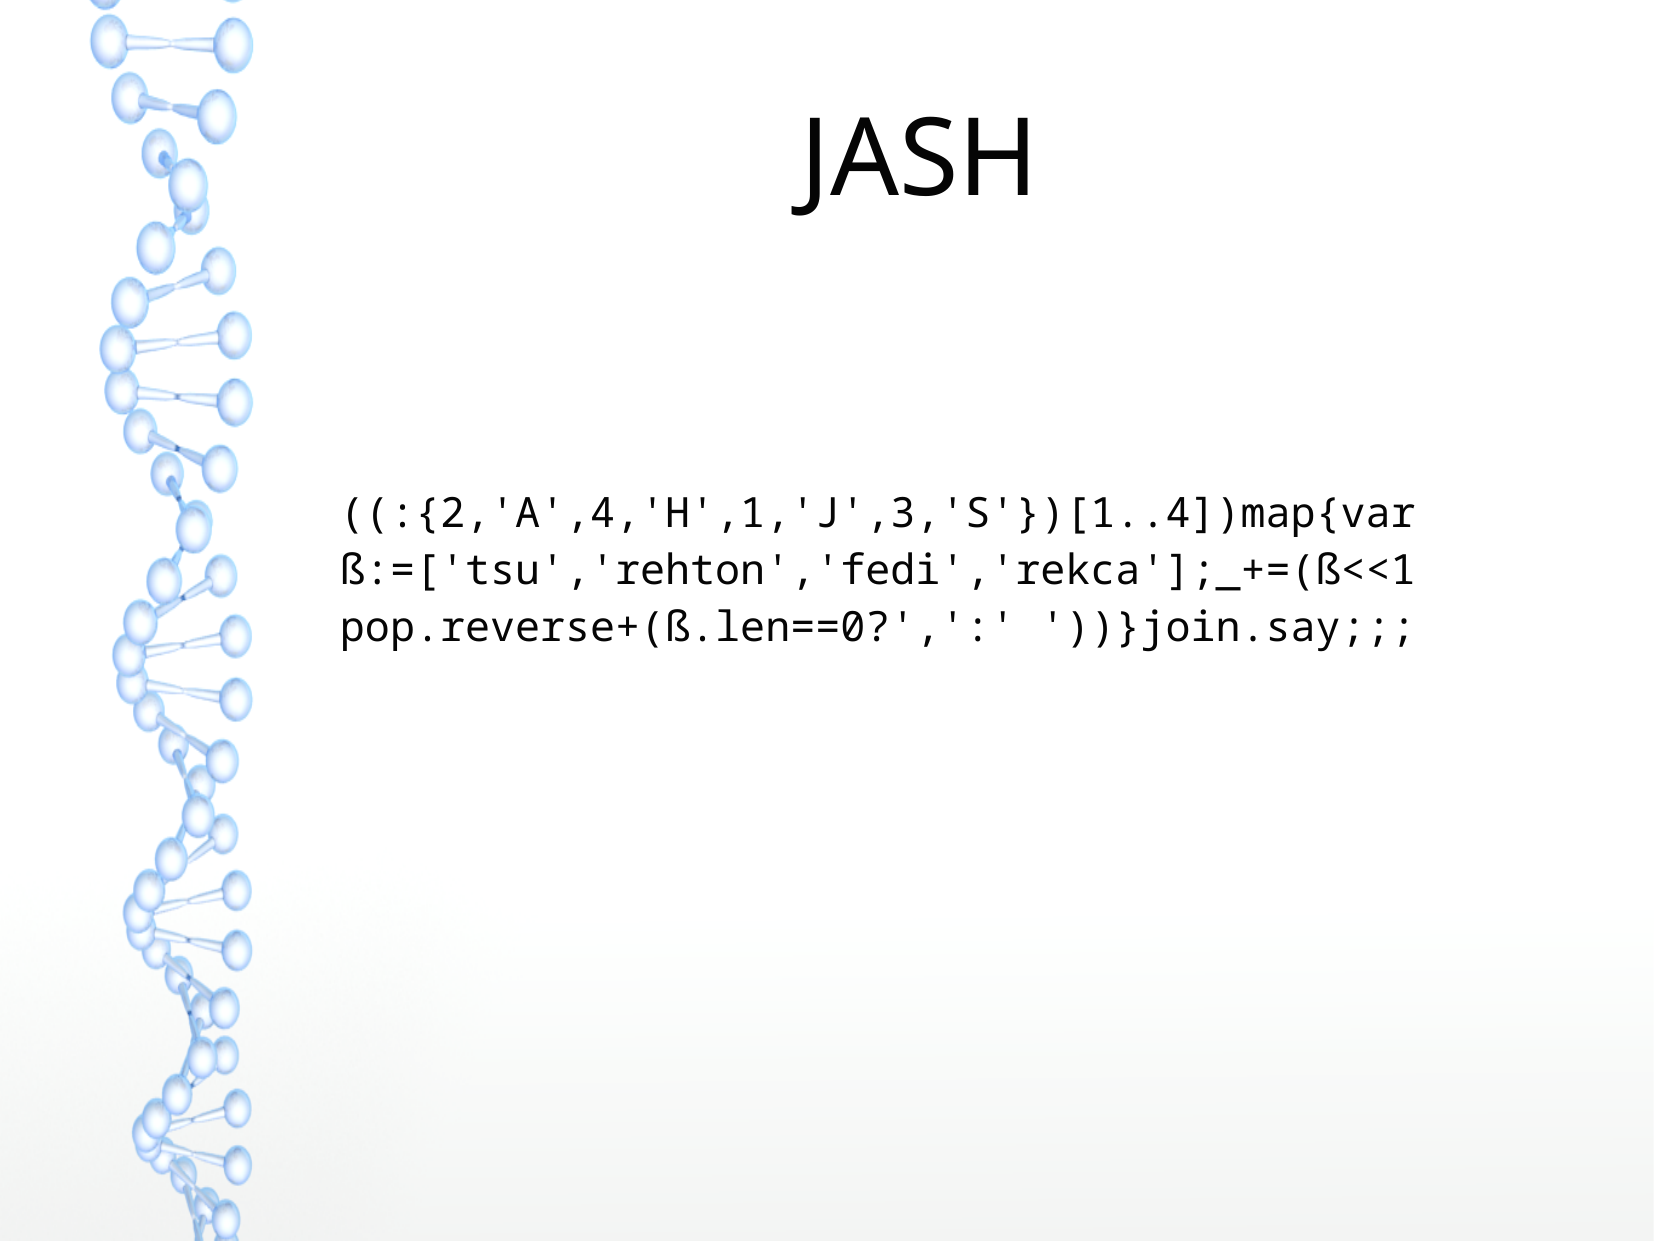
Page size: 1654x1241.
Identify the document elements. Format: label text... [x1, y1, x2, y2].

list ((:{2,'A',4,'H',1,'J',3,'S'})[1..4])map{var ß:=['tsu','rehton','fedi','rekca'];_+=(ß<<1 pop.reverse+(ß.len==0?',':' '))}join.say;;; [269, 290, 1538, 1010]
picture [0, 0, 1654, 1241]
title JASH [269, 49, 1571, 257]
